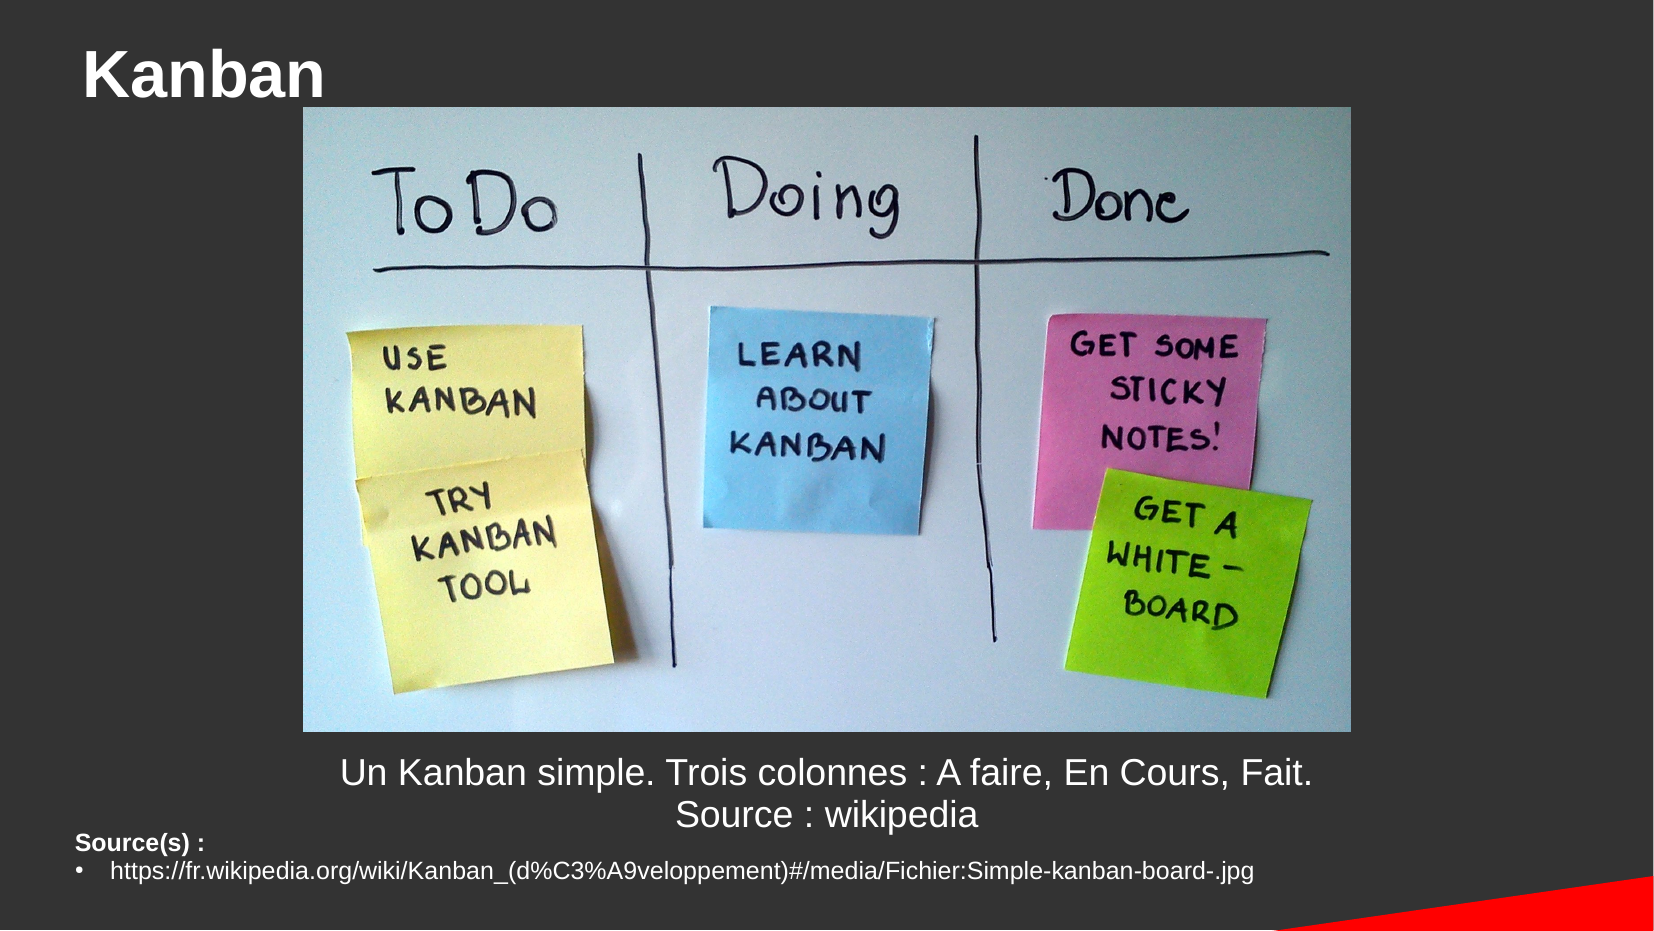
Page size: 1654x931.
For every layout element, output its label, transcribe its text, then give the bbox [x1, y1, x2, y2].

text_box Un Kanban simple. Trois colonnes : A faire, En Cours, Fait. Source : wikipedia [206, 744, 1447, 843]
text_box [1272, 875, 1654, 931]
title Kanban [82, 37, 1571, 122]
text_box Source(s) : https://fr.wikipedia.org/wiki/Kanban_(d%C3%A9veloppement)#/media/Fichier:Simple-kanban-board-.jpg [60, 821, 1546, 921]
picture [303, 107, 1351, 733]
